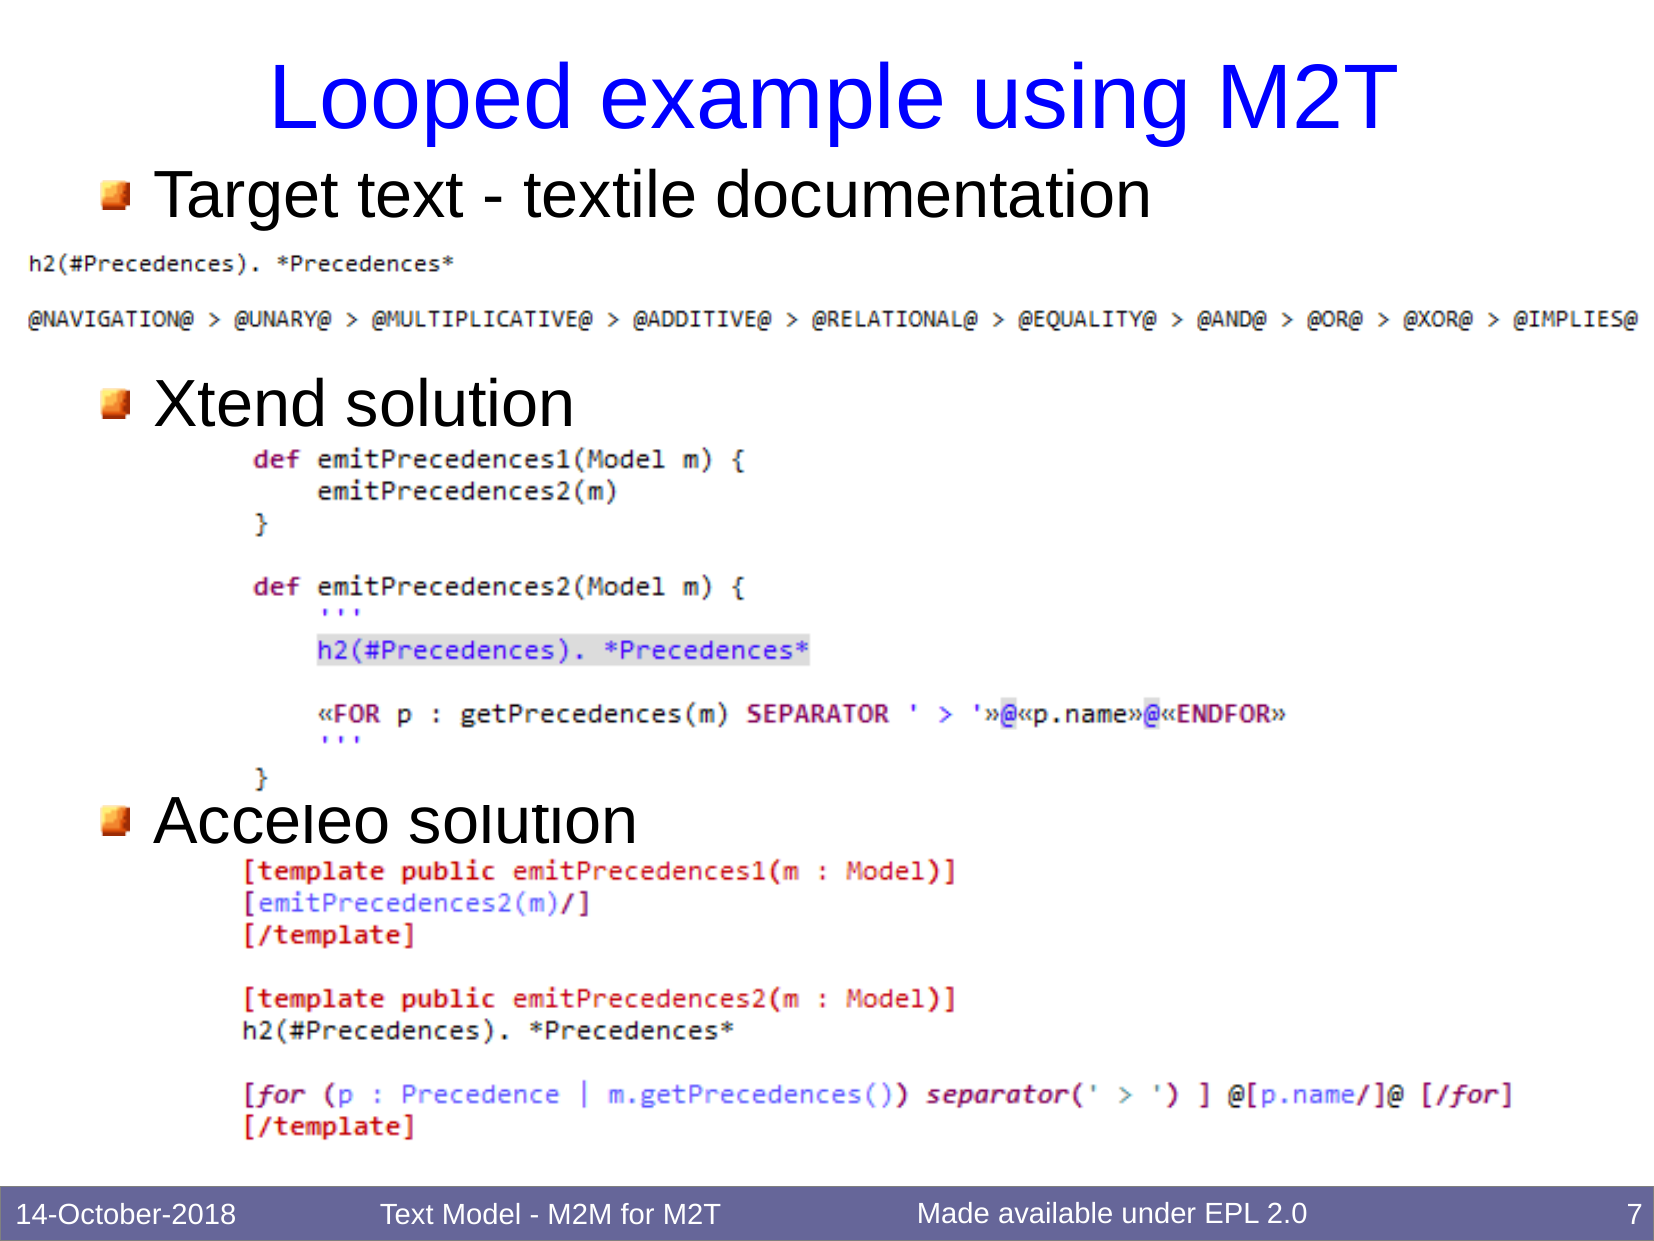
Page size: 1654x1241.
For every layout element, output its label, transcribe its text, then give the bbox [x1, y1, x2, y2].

picture [238, 439, 1299, 805]
title Looped example using M2T [91, 45, 1580, 148]
list Target text - textile documentation Xtend solution Acceleo solution [82, 341, 1571, 1109]
list Target text - textile documentation Xtend solution Acceleo solution [82, 157, 1571, 248]
picture [27, 248, 1648, 341]
picture [238, 853, 1520, 1147]
